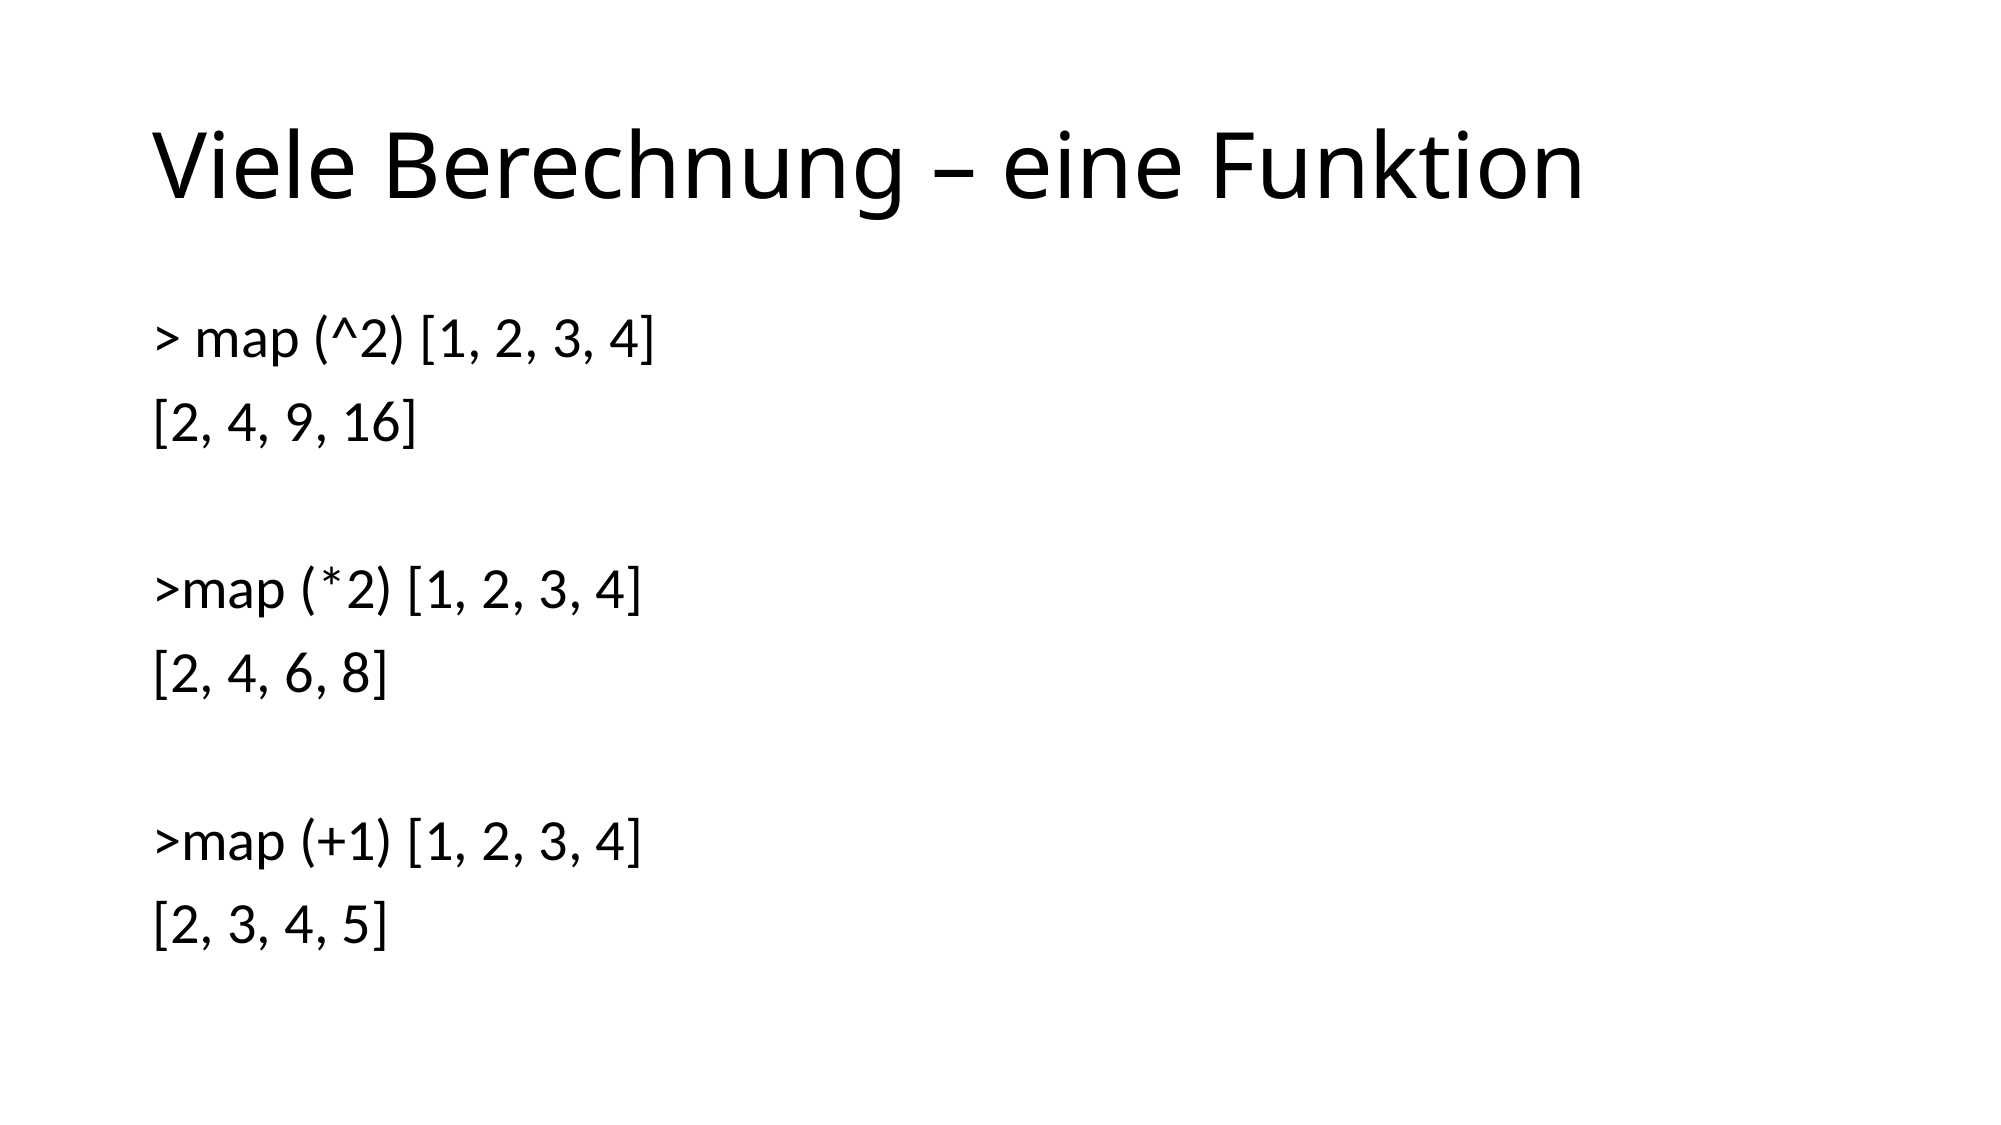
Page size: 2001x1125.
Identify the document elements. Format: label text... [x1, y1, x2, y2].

list > map (^2) [1, 2, 3, 4] [2, 4, 9, 16] >map (*2) [1, 2, 3, 4] [2, 4, 6, 8] >map (+1) [1, 2, 3, 4] [2, 3, 4, 5] [137, 299, 1863, 1014]
title Viele Berechnung – eine Funktion [137, 59, 1863, 278]
